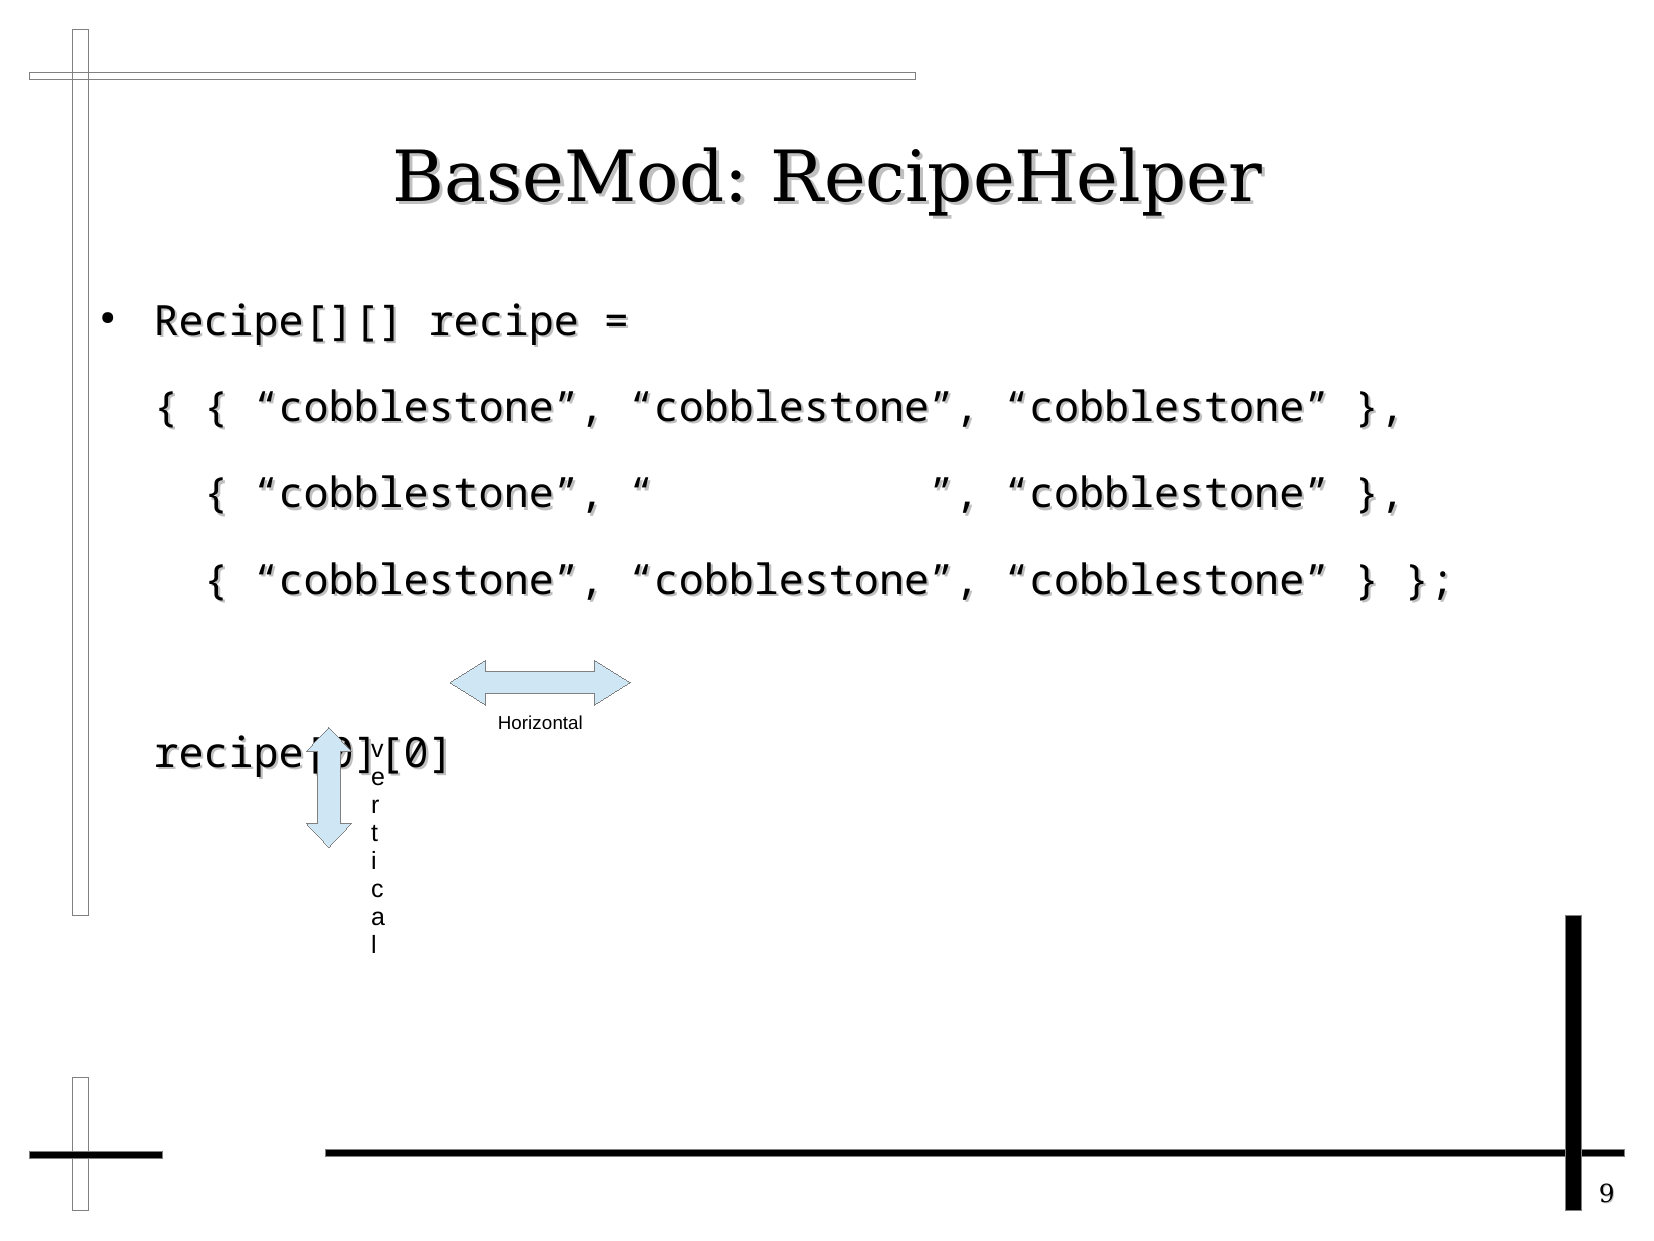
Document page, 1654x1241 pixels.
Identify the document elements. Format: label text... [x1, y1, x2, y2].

text_box [450, 660, 631, 705]
title BaseMod: RecipeHelper [121, 88, 1534, 266]
text_box vertical [356, 727, 397, 966]
list Recipe[][] recipe = { { “cobblestone”, “cobblestone”, “cobblestone” }, { “cobblestone”, “ ”, “cobblestone” }, { “cobblestone”, “cobblestone”, “cobblestone” } }; recipe[0][0] [82, 290, 1538, 995]
text_box [306, 727, 352, 848]
text_box Horizontal [483, 705, 619, 756]
